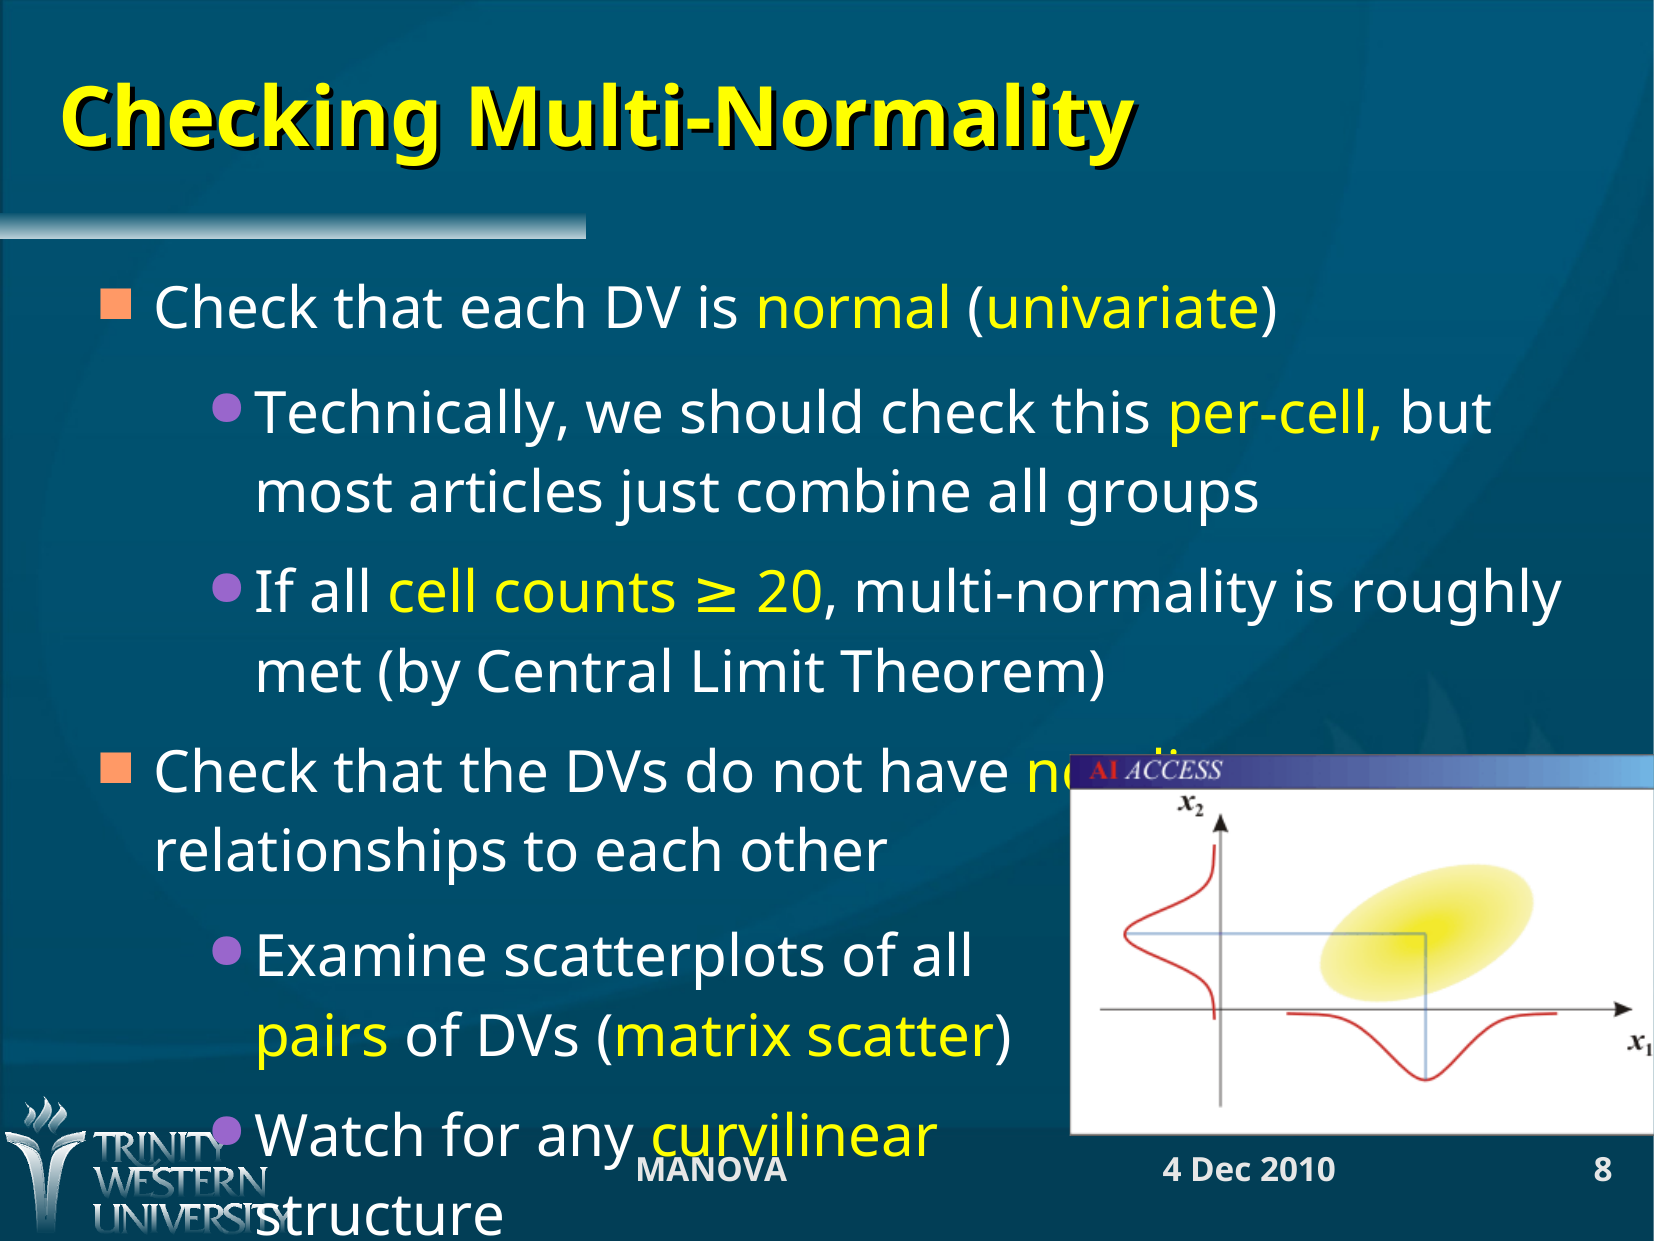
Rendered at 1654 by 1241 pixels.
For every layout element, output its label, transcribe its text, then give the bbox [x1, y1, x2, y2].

list Check that each DV is normal (univariate) Technically, we should check this per-cell, but most articles just combine all groups If all cell counts ≥ 20, multi-normality is roughly met (by Central Limit Theorem) Check that the DVs do not have non-linear relationships to each other Examine scatterplots of all pairs of DVs (matrix scatter) Watch for any curvilinear structure [82, 266, 1571, 1126]
picture [1069, 754, 1654, 1135]
title Checking Multi-Normality [59, 27, 1548, 201]
picture [38, 1227, 54, 1232]
table_cell [48, 1211, 56, 1216]
table_cell [38, 1211, 46, 1216]
